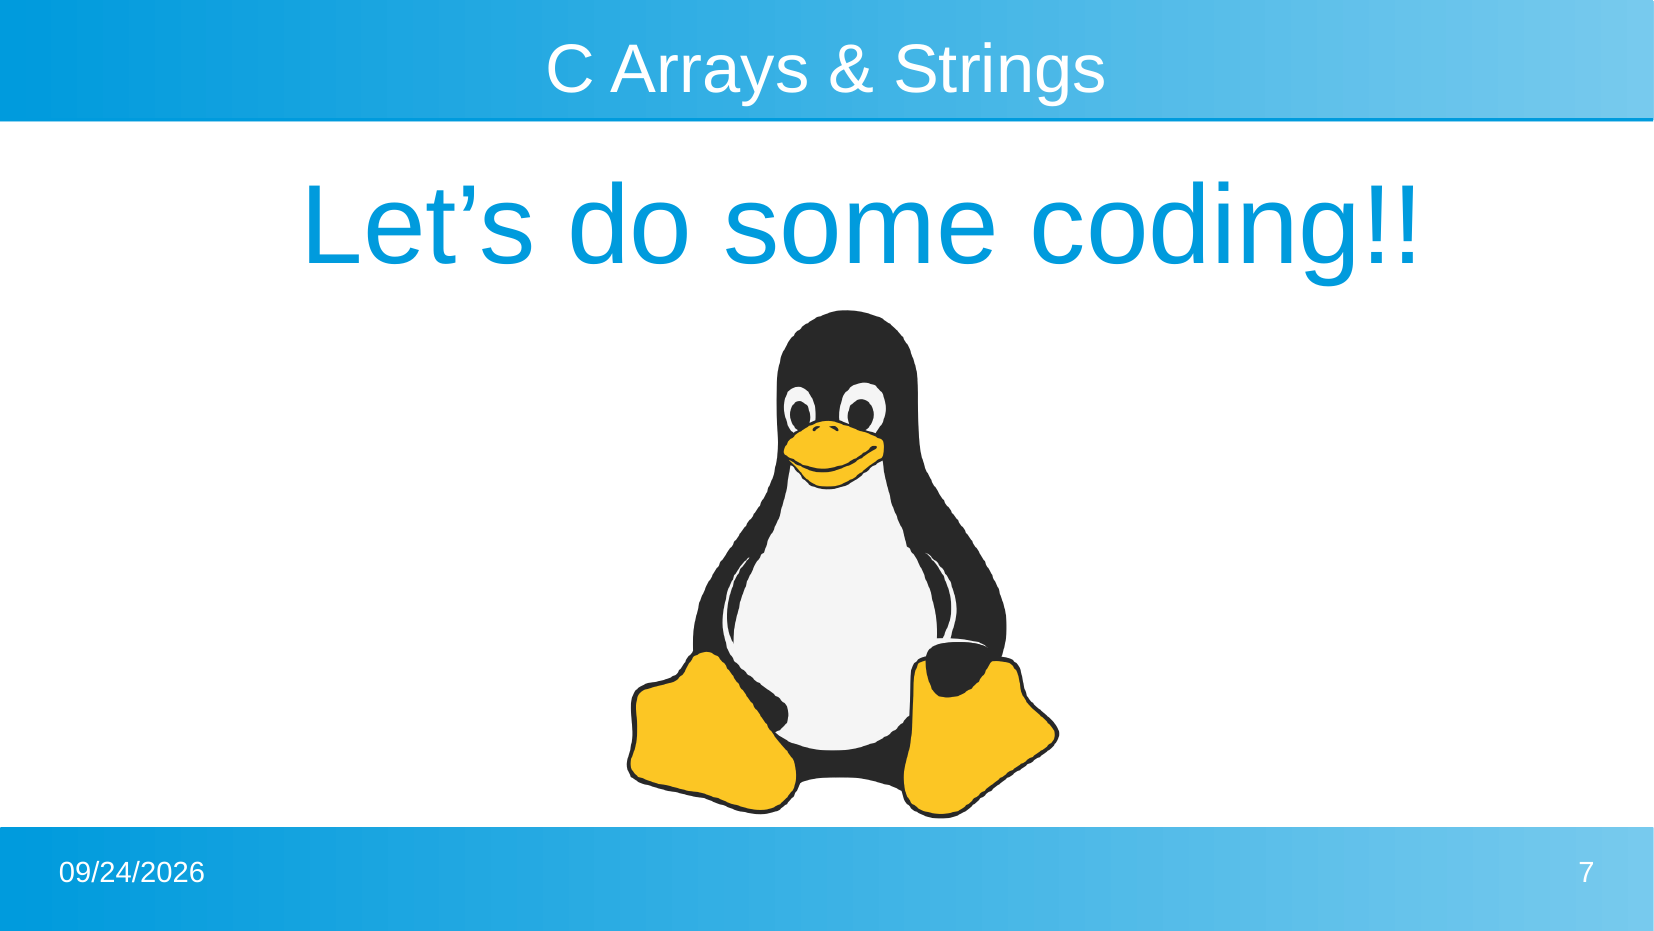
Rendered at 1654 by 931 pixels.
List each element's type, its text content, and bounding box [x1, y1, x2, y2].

picture [617, 303, 1068, 826]
list Let’s do some coding!! [59, 84, 1595, 188]
title C Arrays & Strings [59, 29, 1595, 84]
